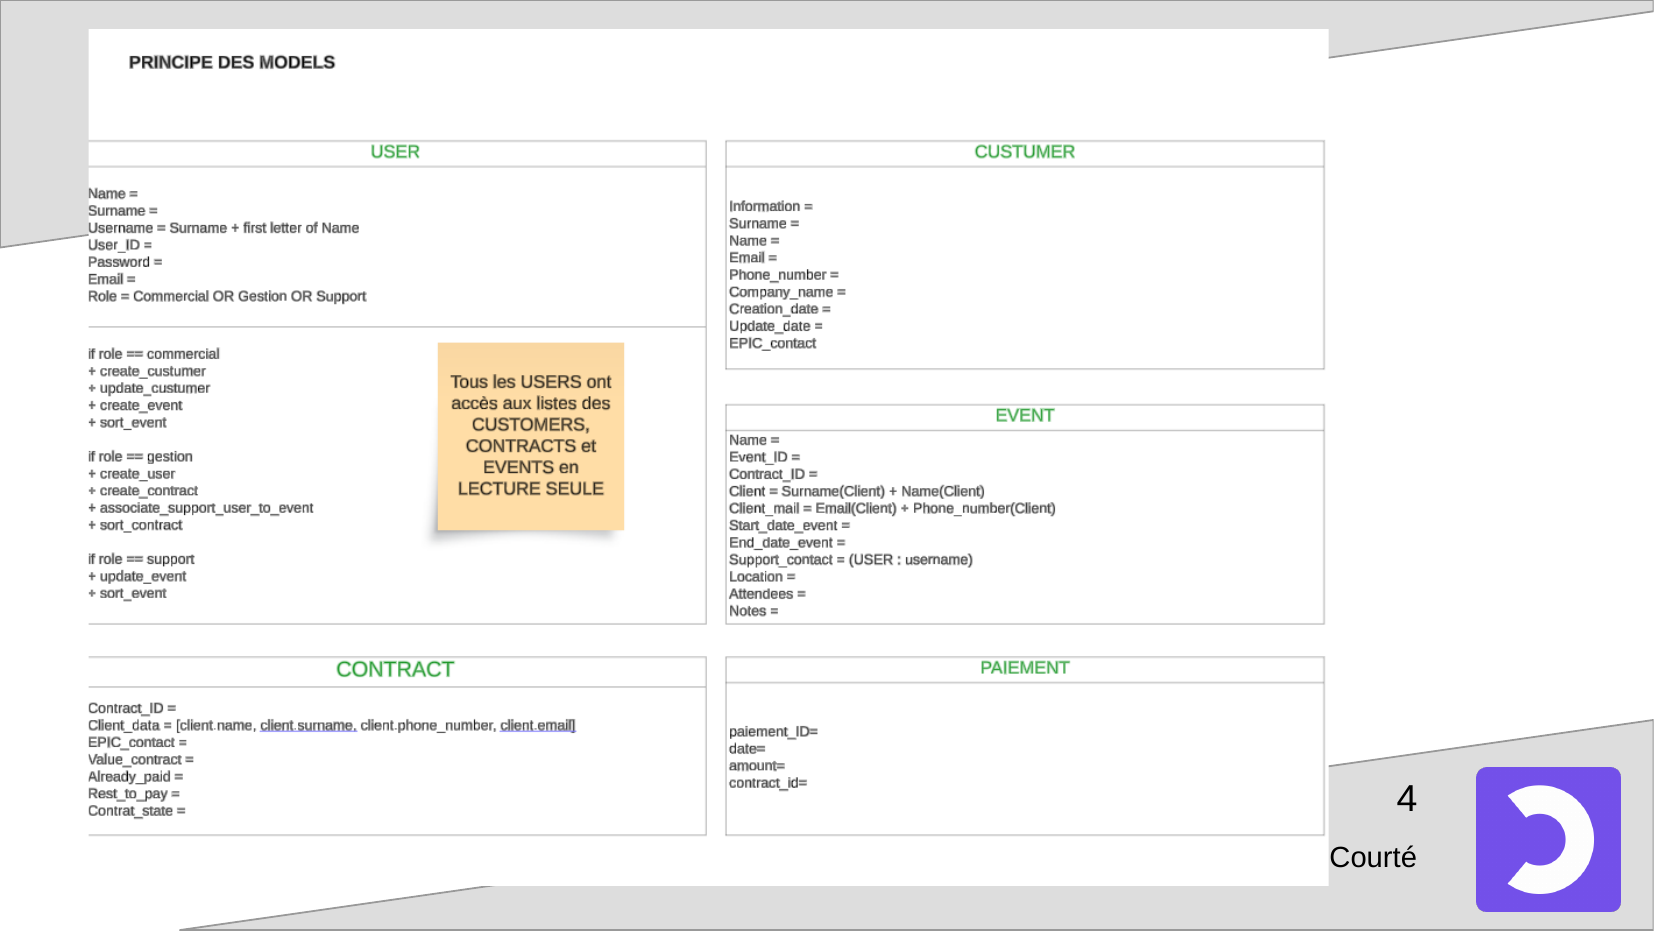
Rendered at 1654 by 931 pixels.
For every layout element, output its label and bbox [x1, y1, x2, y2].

picture [1476, 767, 1621, 912]
picture [88, 29, 1329, 886]
list [1329, 206, 1565, 798]
